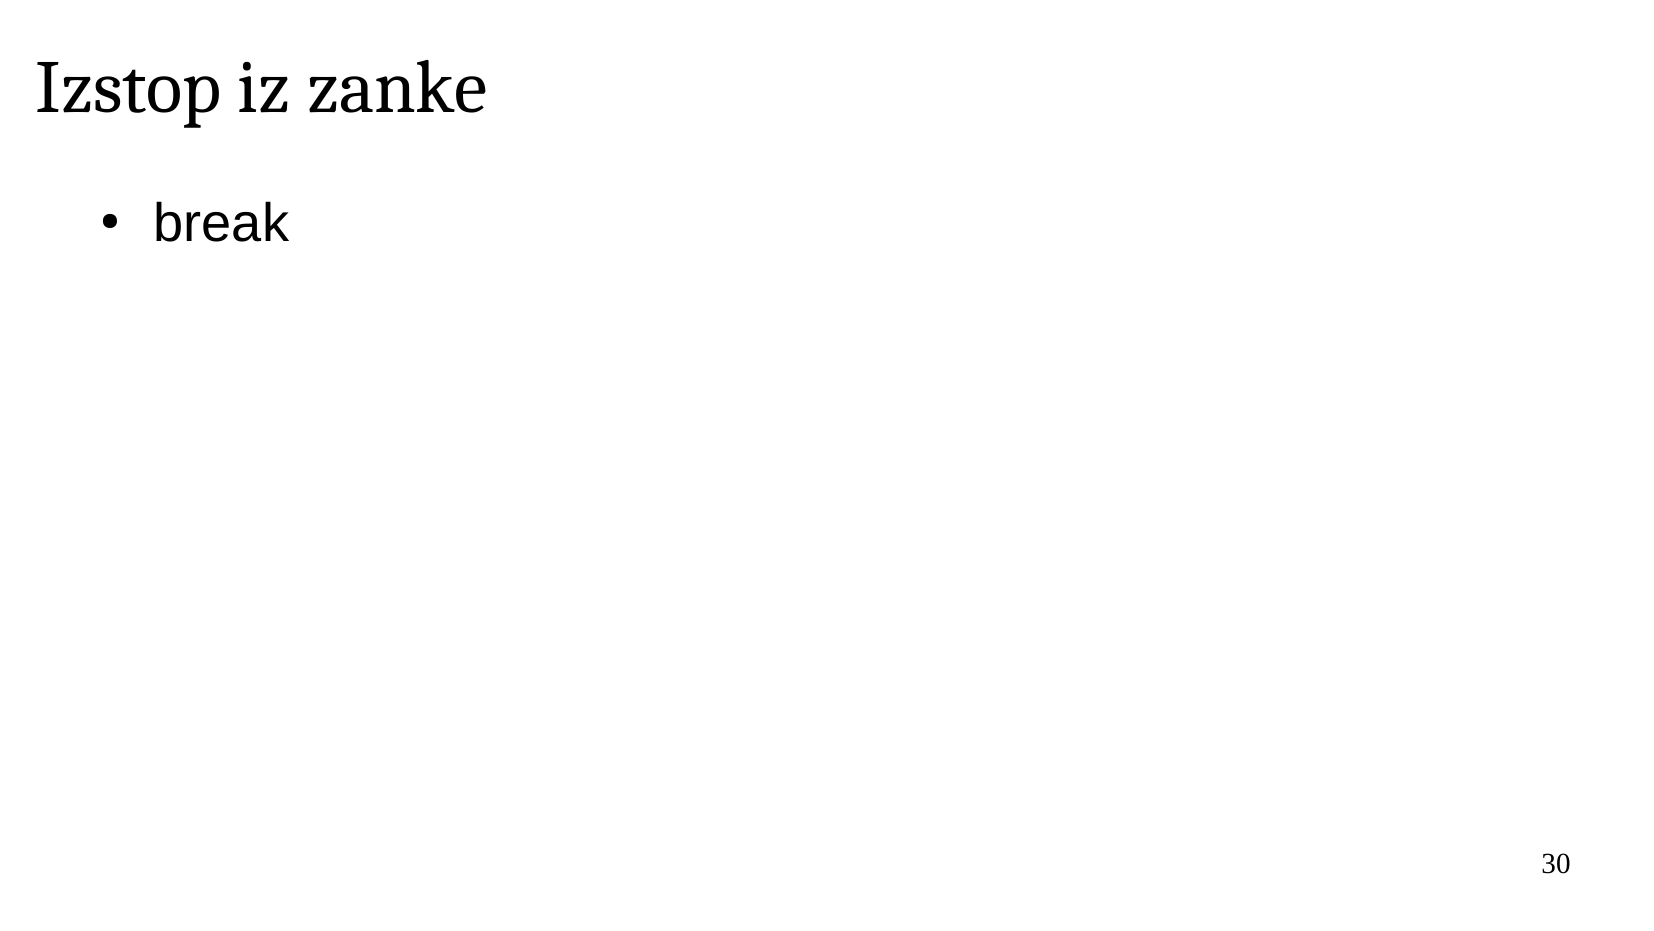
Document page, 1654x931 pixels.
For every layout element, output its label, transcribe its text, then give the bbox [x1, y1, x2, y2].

list break [82, 192, 1571, 827]
title Izstop iz zanke [35, 21, 1524, 154]
